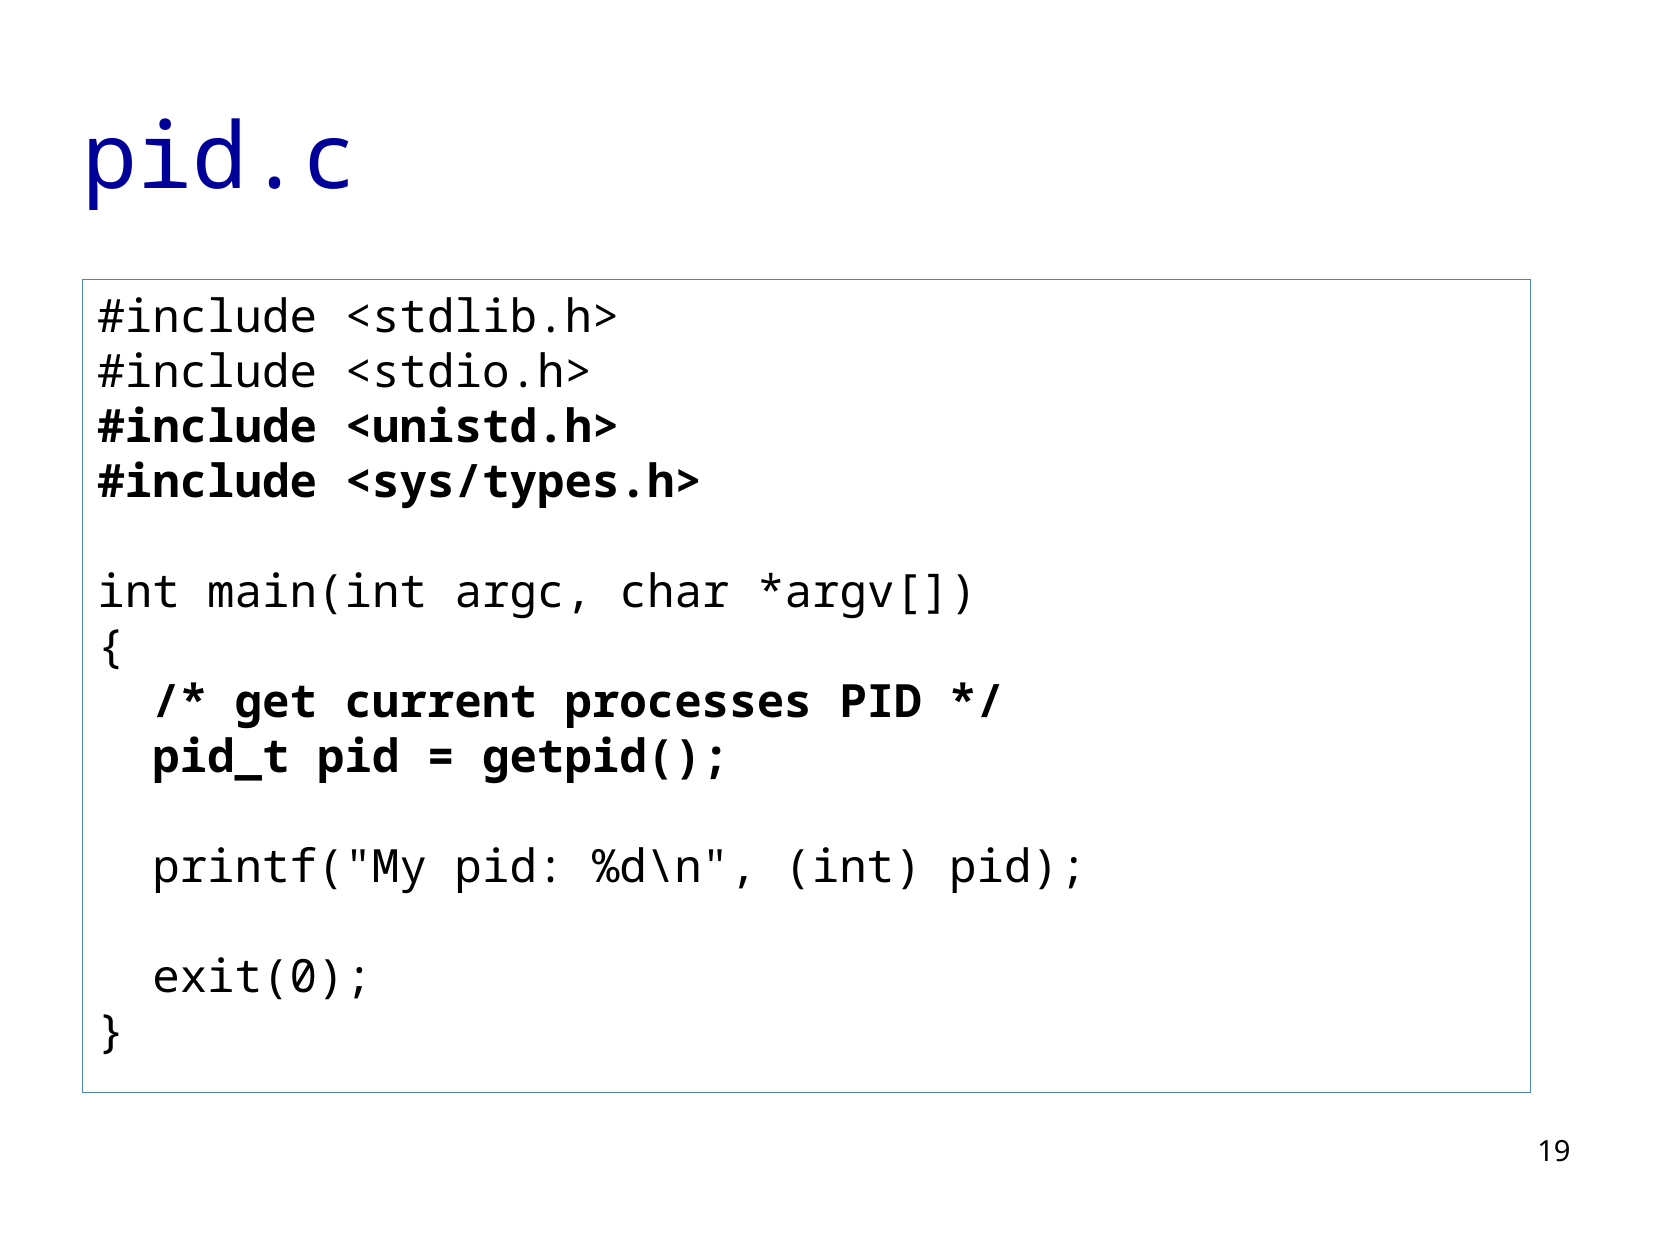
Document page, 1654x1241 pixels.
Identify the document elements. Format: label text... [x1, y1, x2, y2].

title pid.c [82, 49, 1571, 257]
text_box #include <stdlib.h> #include <stdio.h> #include <unistd.h> #include <sys/types.h> int main(int argc, char *argv[]) { /* get current processes PID */ pid_t pid = getpid(); printf("My pid: %d\n", (int) pid); exit(0); } [82, 279, 1531, 1093]
